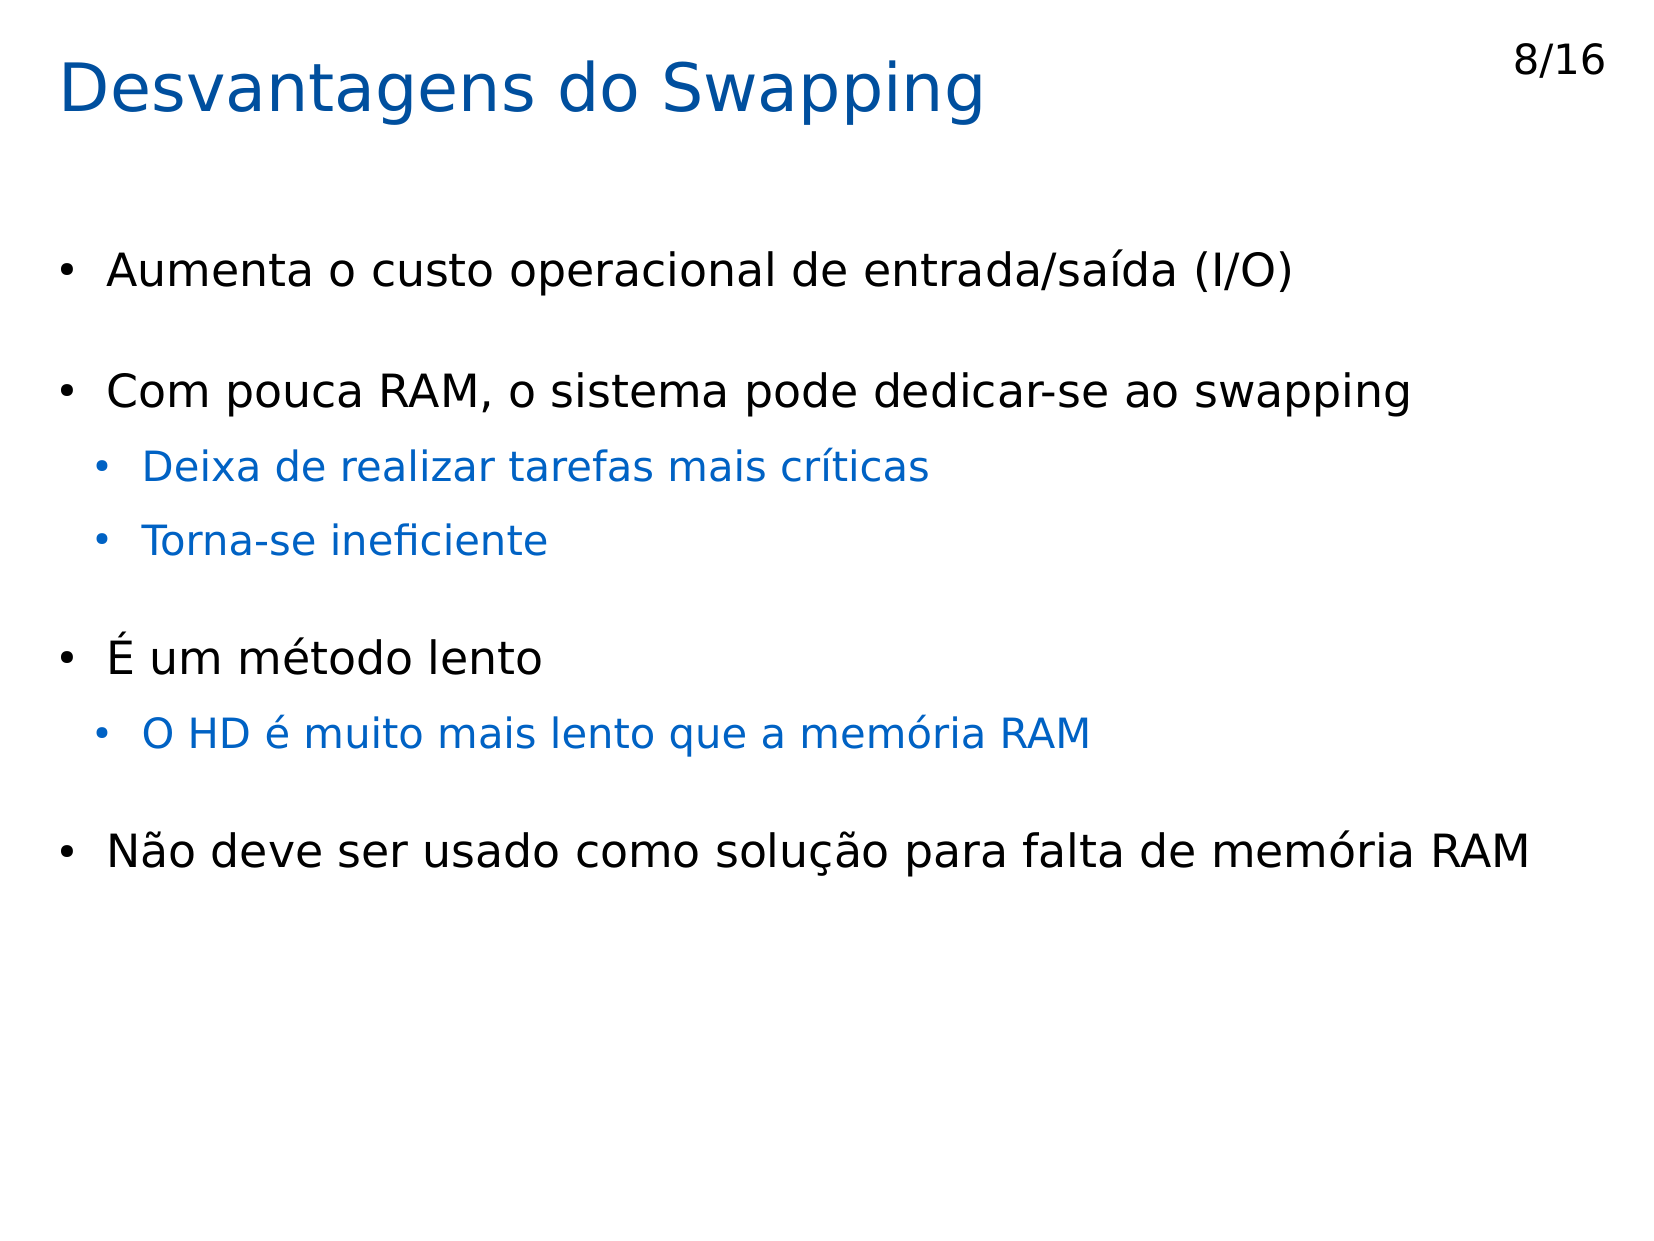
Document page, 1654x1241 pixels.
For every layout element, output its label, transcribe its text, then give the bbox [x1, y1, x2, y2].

list Aumenta o custo operacional de entrada/saída (I/O) Com pouca RAM, o sistema pode dedicar-se ao swapping Deixa de realizar tarefas mais críticas Torna-se ineficiente É um método lento O HD é muito mais lento que a memória RAM Não deve ser usado como solução para falta de memória RAM [59, 236, 1595, 1211]
title Desvantagens do Swapping [59, 29, 1506, 148]
